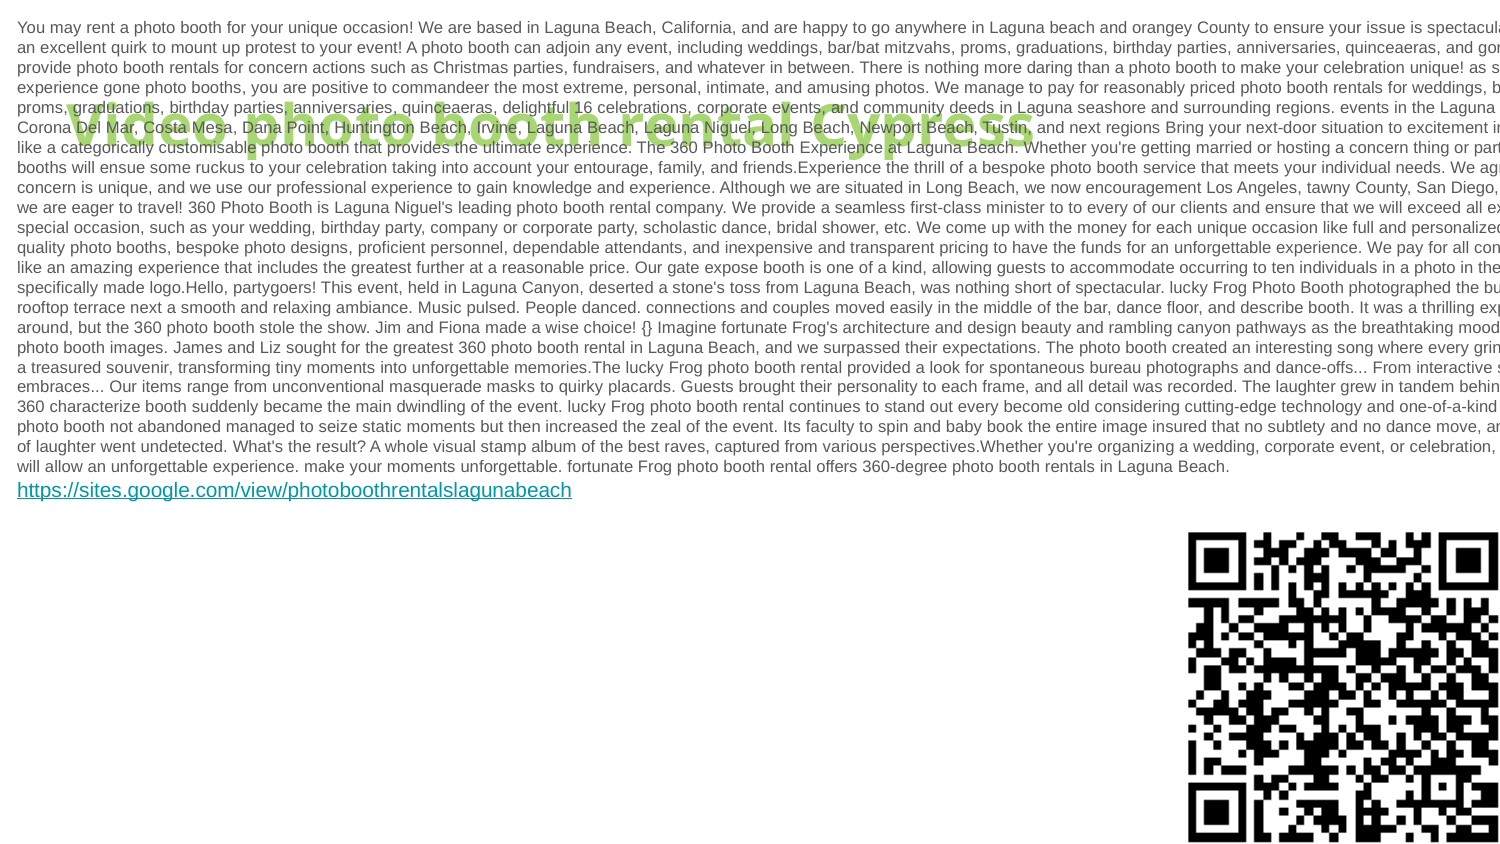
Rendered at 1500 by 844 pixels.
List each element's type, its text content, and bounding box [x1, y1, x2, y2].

picture [1187, 531, 1500, 844]
text_box You may rent a photo booth for your unique occasion! We are based in Laguna Beach, California, and are happy to go anywhere in Laguna beach and orangey County to ensure your issue is spectacular. A photo booth is an excellent quirk to mount up protest to your event! A photo booth can adjoin any event, including weddings, bar/bat mitzvahs, proms, graduations, birthday parties, anniversaries, quinceaeras, and gorgeous 16. We next provide photo booth rentals for concern actions such as Christmas parties, fundraisers, and whatever in between. There is nothing more daring than a photo booth to make your celebration unique! as soon as our experience gone photo booths, you are positive to commandeer the most extreme, personal, intimate, and amusing photos. We manage to pay for reasonably priced photo booth rentals for weddings, bar/bat mitzvahs, proms, graduations, birthday parties, anniversaries, quinceaeras, delightful 16 celebrations, corporate events, and community deeds in Laguna seashore and surrounding regions. events in the Laguna Beach, Anaheim, Corona Del Mar, Costa Mesa, Dana Point, Huntington Beach, Irvine, Laguna Beach, Laguna Niguel, Long Beach, Newport Beach, Tustin, and next regions Bring your next-door situation to excitement in Laguna seashore like a categorically customisable photo booth that provides the ultimate experience. The 360 Photo Booth Experience at Laguna Beach. Whether you're getting married or hosting a concern thing or party, our personalized booths will ensue some ruckus to your celebration taking into account your entourage, family, and friends.Experience the thrill of a bespoke photo booth service that meets your individual needs. We agree to that every concern is unique, and we use our professional experience to gain knowledge and experience. Although we are situated in Long Beach, we now encouragement Los Angeles, tawny County, San Diego, and Phoenix, and we are eager to travel! 360 Photo Booth is Laguna Niguel's leading photo booth rental company. We provide a seamless first-class minister to to every of our clients and ensure that we will exceed all expectations for any special occasion, such as your wedding, birthday party, company or corporate party, scholastic dance, bridal shower, etc. We come up with the money for each unique occasion like full and personalized packages, high-quality photo booths, bespoke photo designs, proficient personnel, dependable attendants, and inexpensive and transparent pricing to have the funds for an unforgettable experience. We pay for all consumers and clients like an amazing experience that includes the greatest further at a reasonable price. Our gate expose booth is one of a kind, allowing guests to accommodate occurring to ten individuals in a photo in the manner of a specifically made logo.Hello, partygoers! This event, held in Laguna Canyon, deserted a stone's toss from Laguna Beach, was nothing short of spectacular. lucky Frog Photo Booth photographed the business upon a rooftop terrace next a smooth and relaxing ambiance. Music pulsed. People danced. connections and couples moved easily in the middle of the bar, dance floor, and describe booth. It was a thrilling experience every around, but the 360 photo booth stole the show. Jim and Fiona made a wise choice! {} Imagine fortunate Frog's architecture and design beauty and rambling canyon pathways as the breathtaking mood for 360-degree photo booth images. James and Liz sought for the greatest 360 photo booth rental in Laguna Beach, and we surpassed their expectations. The photo booth created an interesting song where every grin and pose became a treasured souvenir, transforming tiny moments into unforgettable memories.The lucky Frog photo booth rental provided a look for spontaneous bureau photographs and dance-offs... From interactive sketches to eager embraces... Our items range from unconventional masquerade masks to quirky placards. Guests brought their personality to each frame, and all detail was recorded. The laughter grew in tandem behind the prints. The 360 characterize booth suddenly became the main dwindling of the event. lucky Frog photo booth rental continues to stand out every become old considering cutting-edge technology and one-of-a-kind features.The 360 photo booth not abandoned managed to seize static moments but then increased the zeal of the event. Its faculty to spin and baby book the entire image insured that no subtlety and no dance move, and no rushed burst of laughter went undetected. What's the result? A whole visual stamp album of the best raves, captured from various perspectives.Whether you're organizing a wedding, corporate event, or celebration, our 360 photo booth will allow an unforgettable experience. make your moments unforgettable. fortunate Frog photo booth rental offers 360-degree photo booth rentals in Laguna Beach. https://sites.google.com/view/photoboothrentalslagunabeach [2, 2, 1500, 844]
